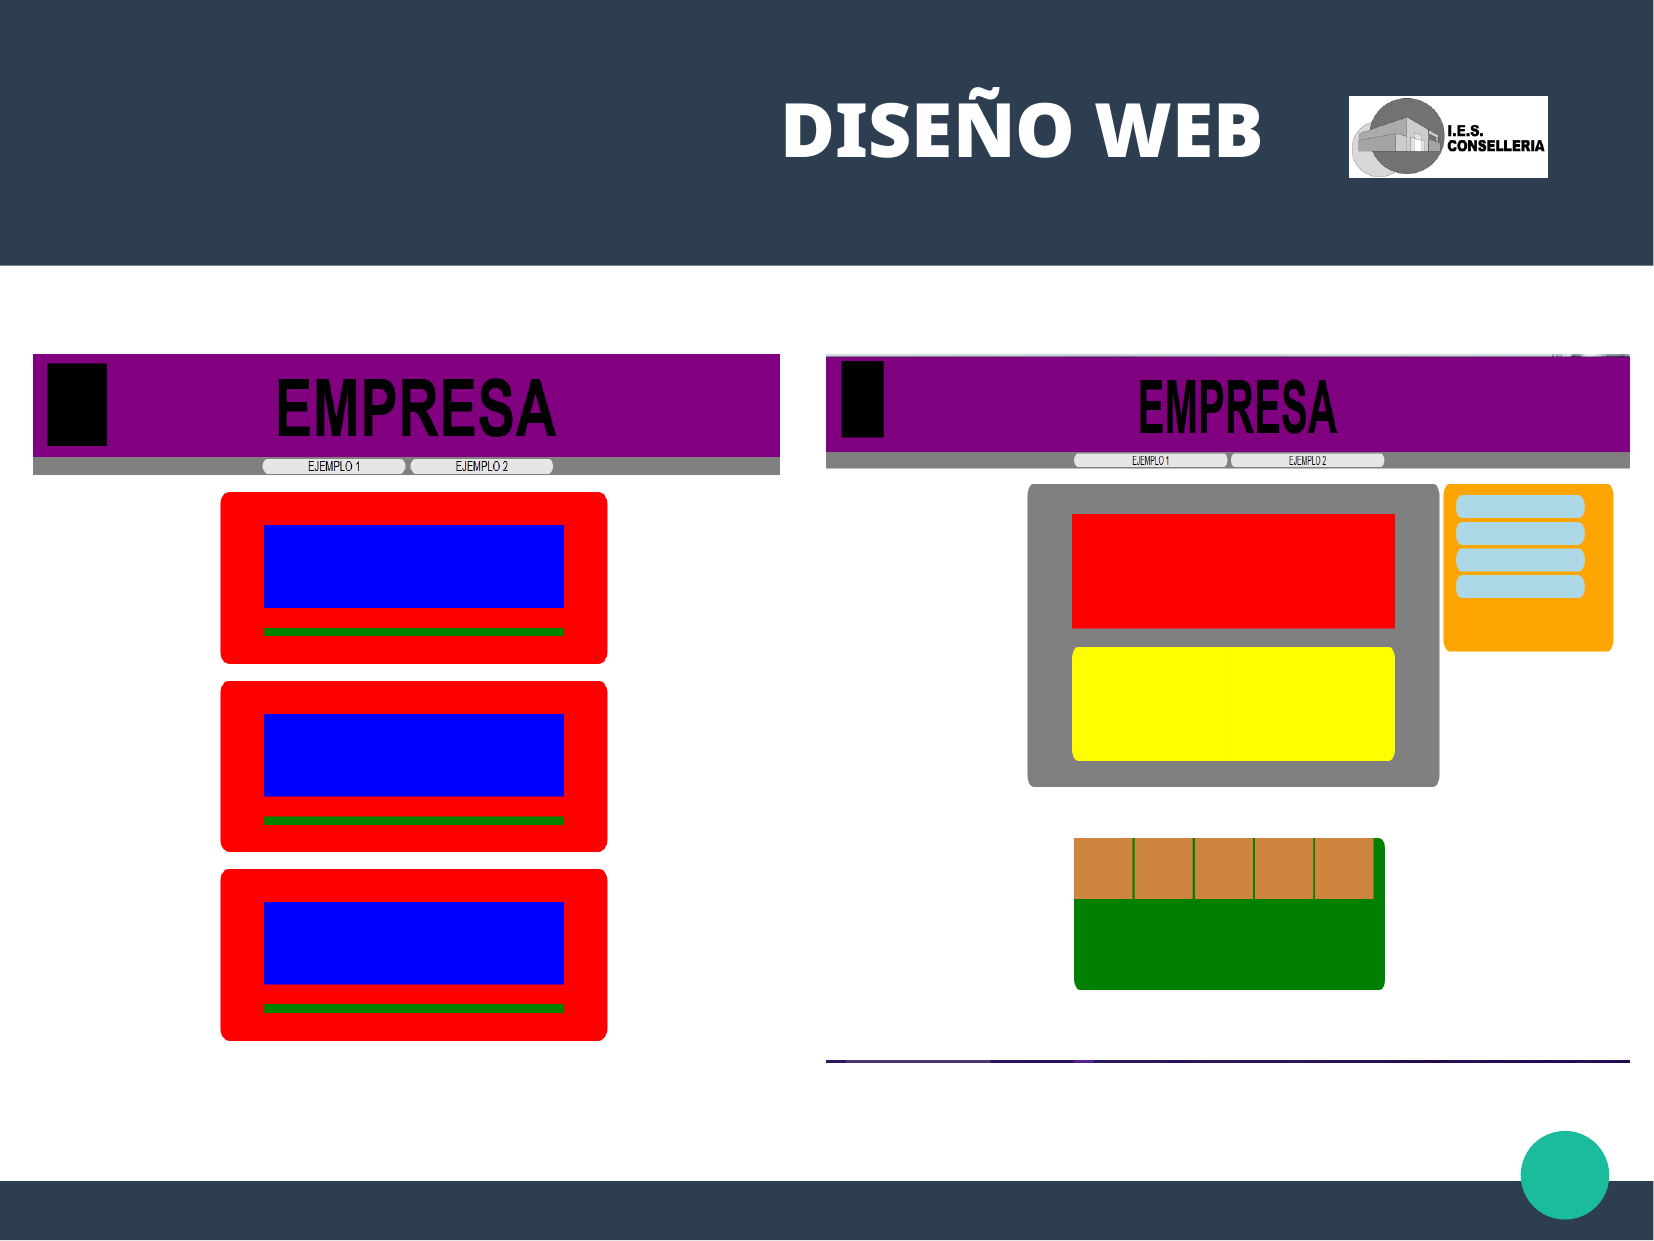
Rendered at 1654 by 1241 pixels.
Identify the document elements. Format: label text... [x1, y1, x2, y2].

picture [826, 354, 1630, 1063]
picture [1349, 96, 1548, 178]
picture [33, 354, 780, 1052]
title DISEÑO WEB [59, 49, 1595, 207]
